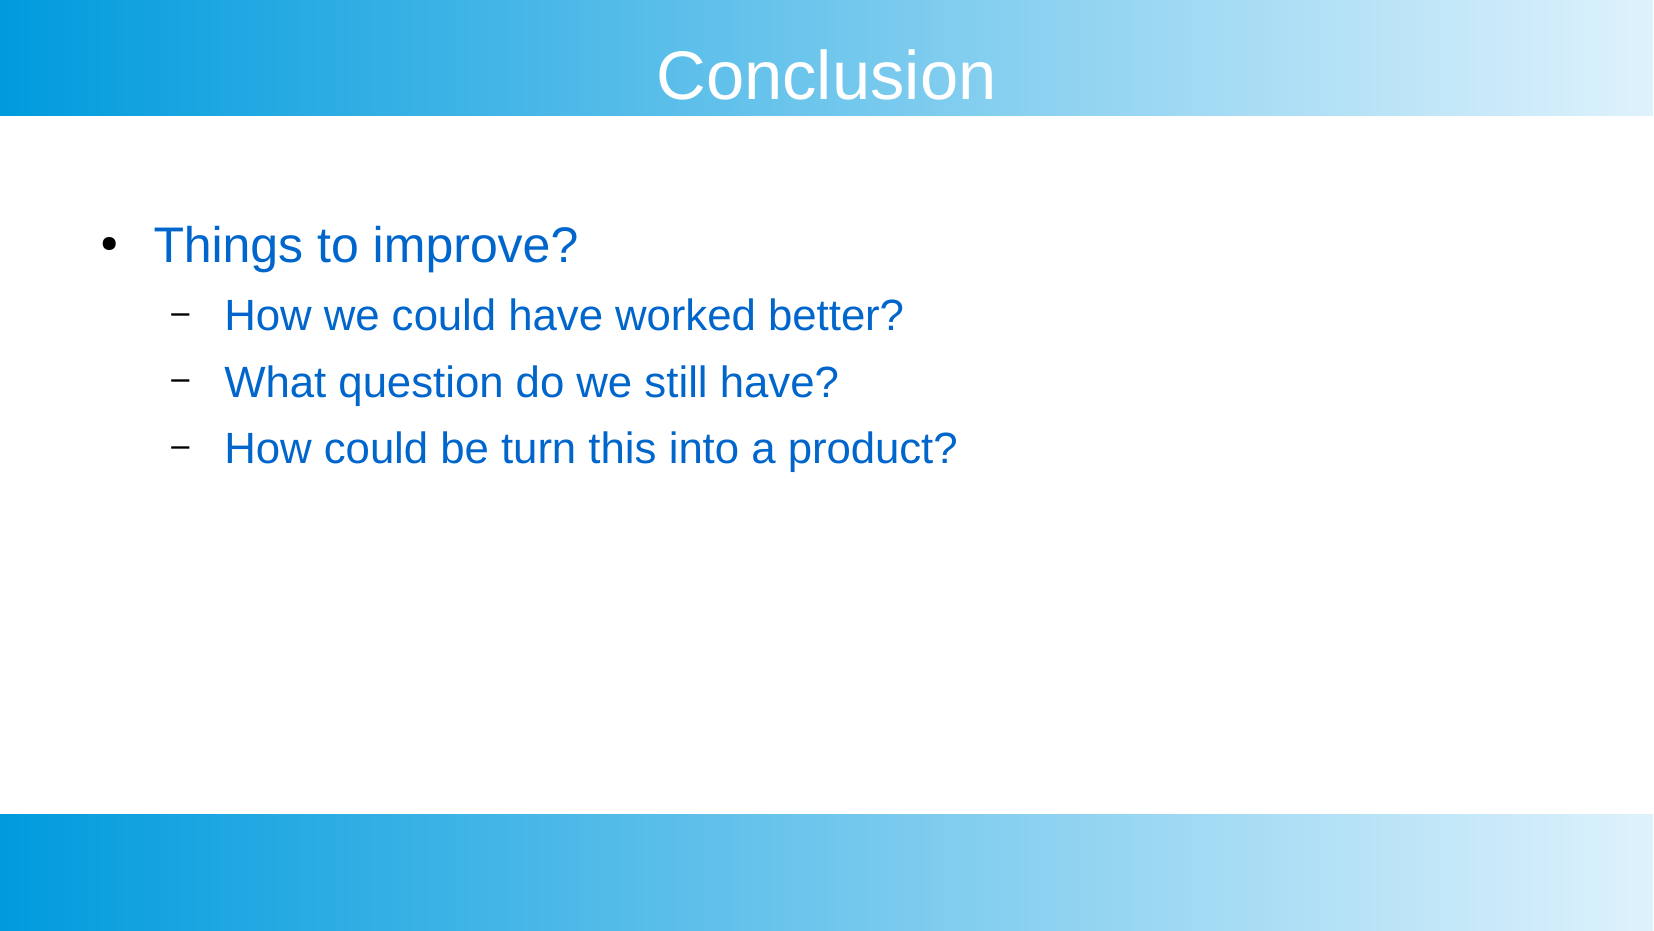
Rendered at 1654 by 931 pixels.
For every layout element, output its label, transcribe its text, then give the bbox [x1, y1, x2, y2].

list Things to improve? How we could have worked better? What question do we still have? How could be turn this into a product? [82, 217, 1571, 758]
title Conclusion [82, 37, 1571, 116]
